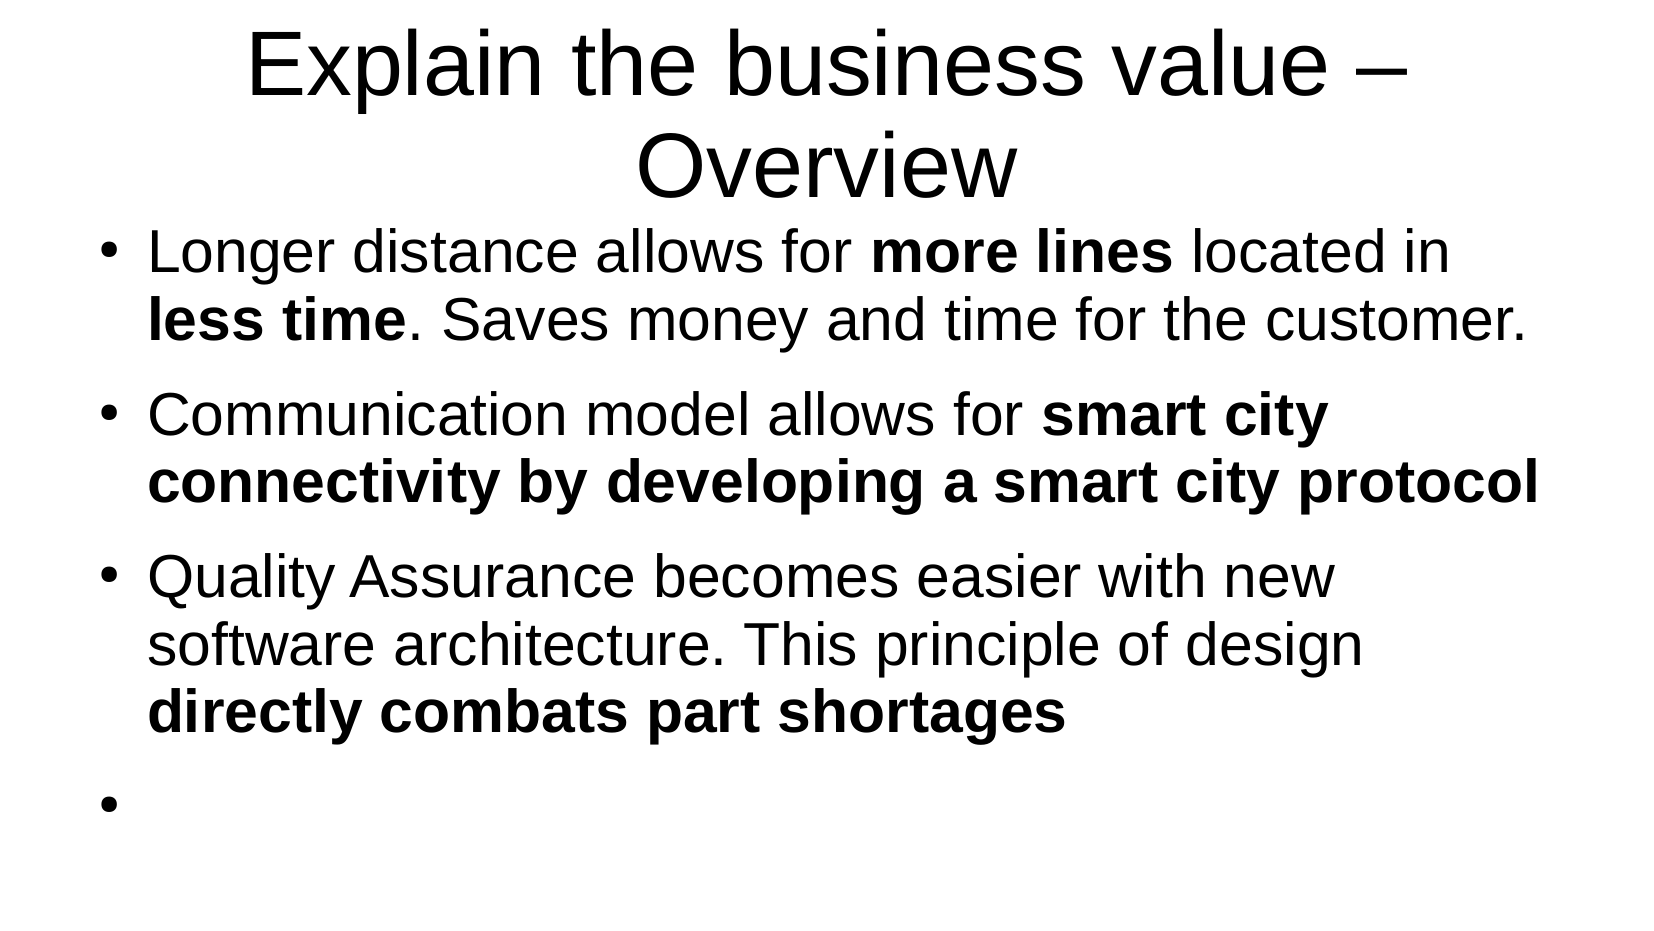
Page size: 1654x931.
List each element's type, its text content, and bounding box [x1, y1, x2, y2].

title Explain the business value – Overview [82, 12, 1571, 217]
list Longer distance allows for more lines located in less time. Saves money and time for the customer. Communication model allows for smart city connectivity by developing a smart city protocol Quality Assurance becomes easier with new software architecture. This principle of design directly combats part shortages [82, 217, 1571, 758]
